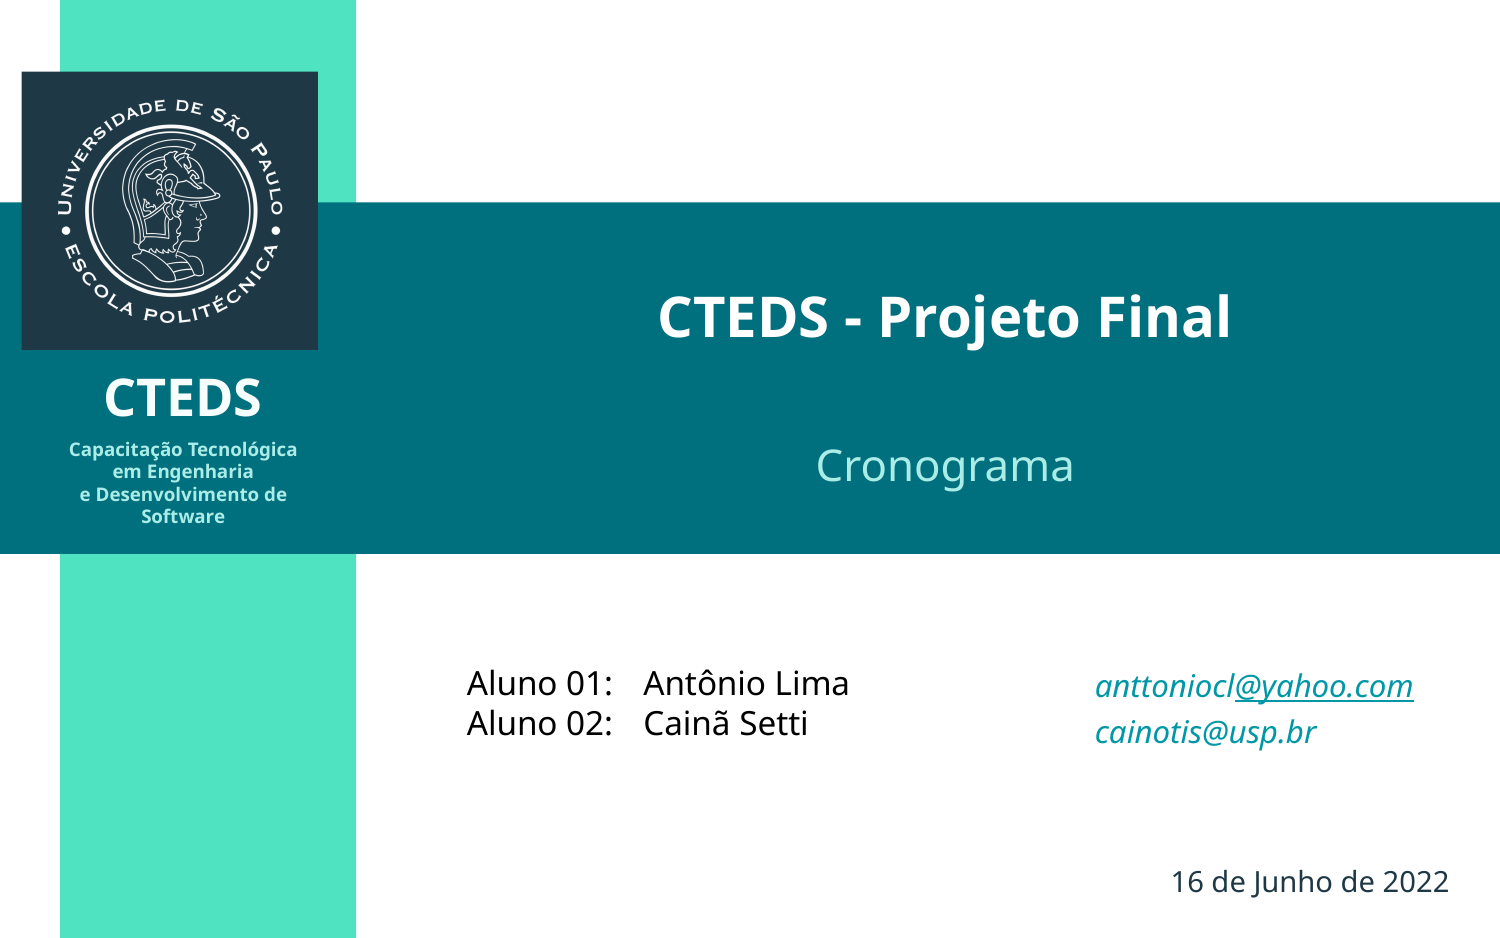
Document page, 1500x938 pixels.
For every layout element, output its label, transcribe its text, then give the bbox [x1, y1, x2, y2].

title Antônio Lima Cainã Setti [628, 647, 1079, 787]
title Aluno 01: Aluno 02: [405, 647, 628, 787]
subtitle 16 de Junho de 2022 [1026, 848, 1465, 902]
picture [10, 91, 330, 331]
title CTEDS - Projeto Final [402, 232, 1489, 399]
title anttoniocl@yahoo.com cainotis@usp.br [1079, 647, 1465, 787]
subtitle Cronograma [402, 399, 1489, 530]
